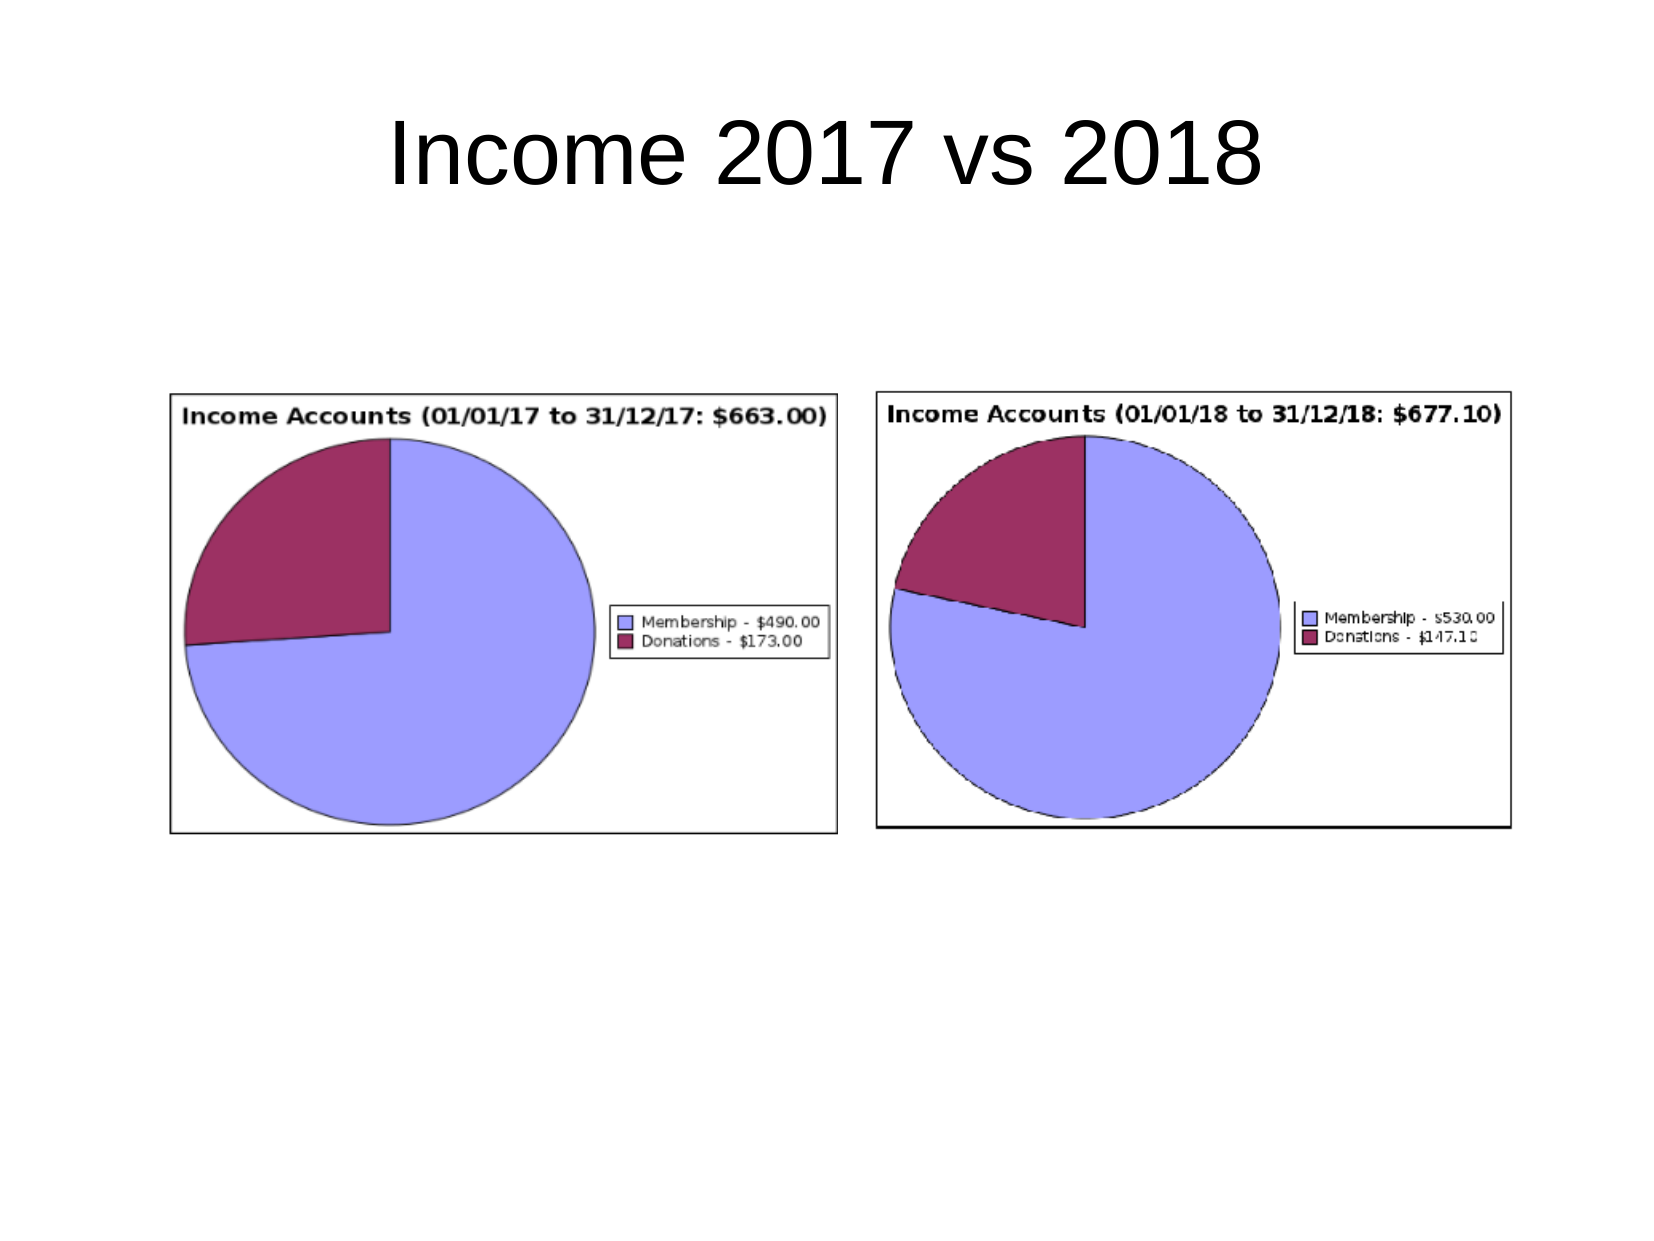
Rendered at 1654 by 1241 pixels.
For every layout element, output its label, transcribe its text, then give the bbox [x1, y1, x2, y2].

title Income 2017 vs 2018 [82, 49, 1571, 257]
picture [165, 354, 1654, 1241]
